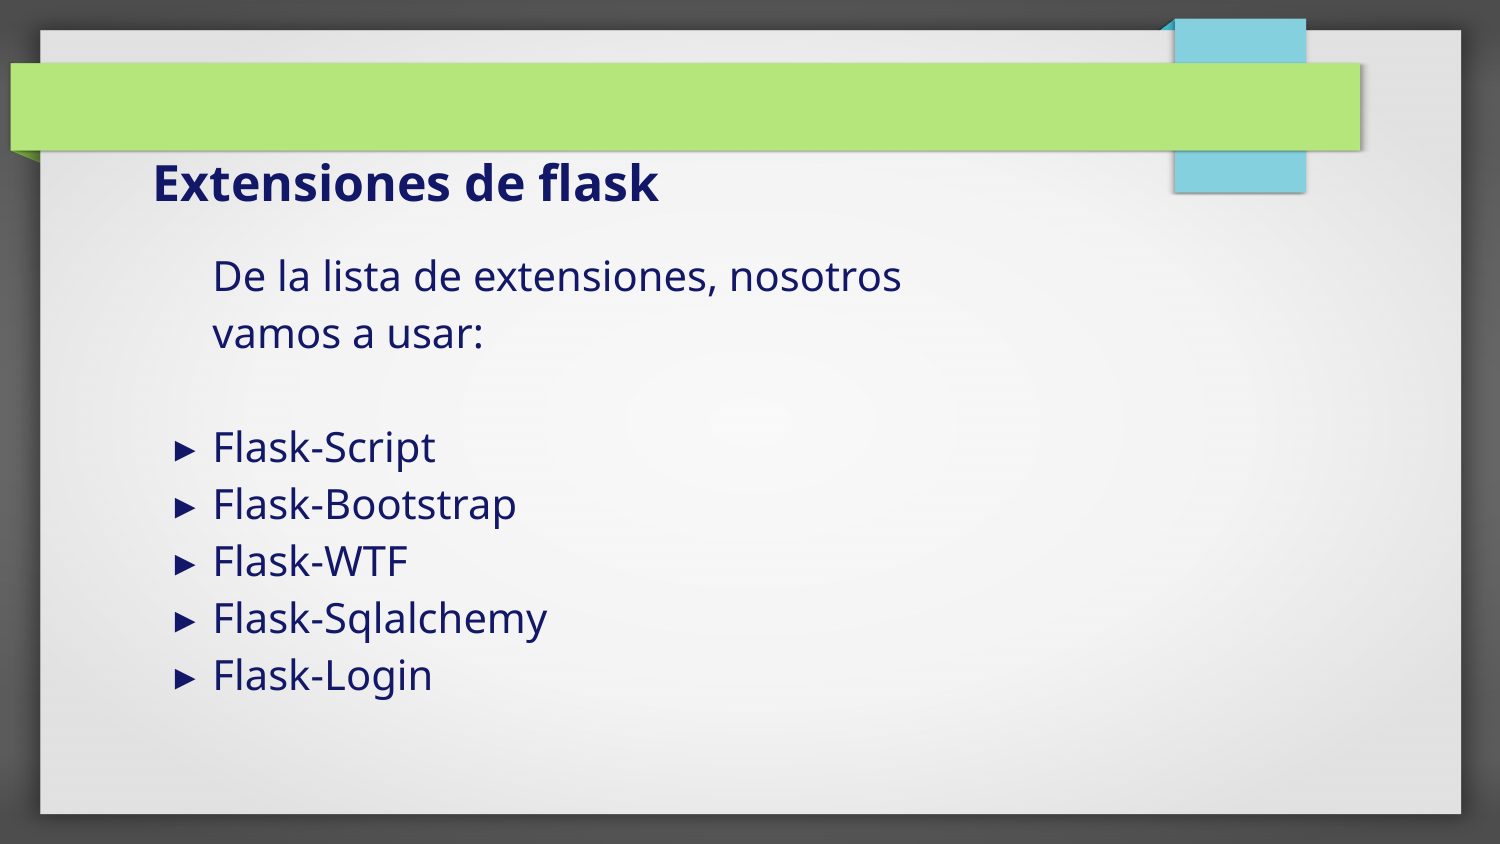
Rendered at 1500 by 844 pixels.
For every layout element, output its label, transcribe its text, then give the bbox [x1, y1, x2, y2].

picture [0, 0, 1500, 844]
list De la lista de extensiones, nosotros vamos a usar: Flask-Script Flask-Bootstrap Flask-WTF Flask-Sqlalchemy Flask-Login [137, 246, 1011, 750]
title Extensiones de flask [137, 146, 1011, 227]
